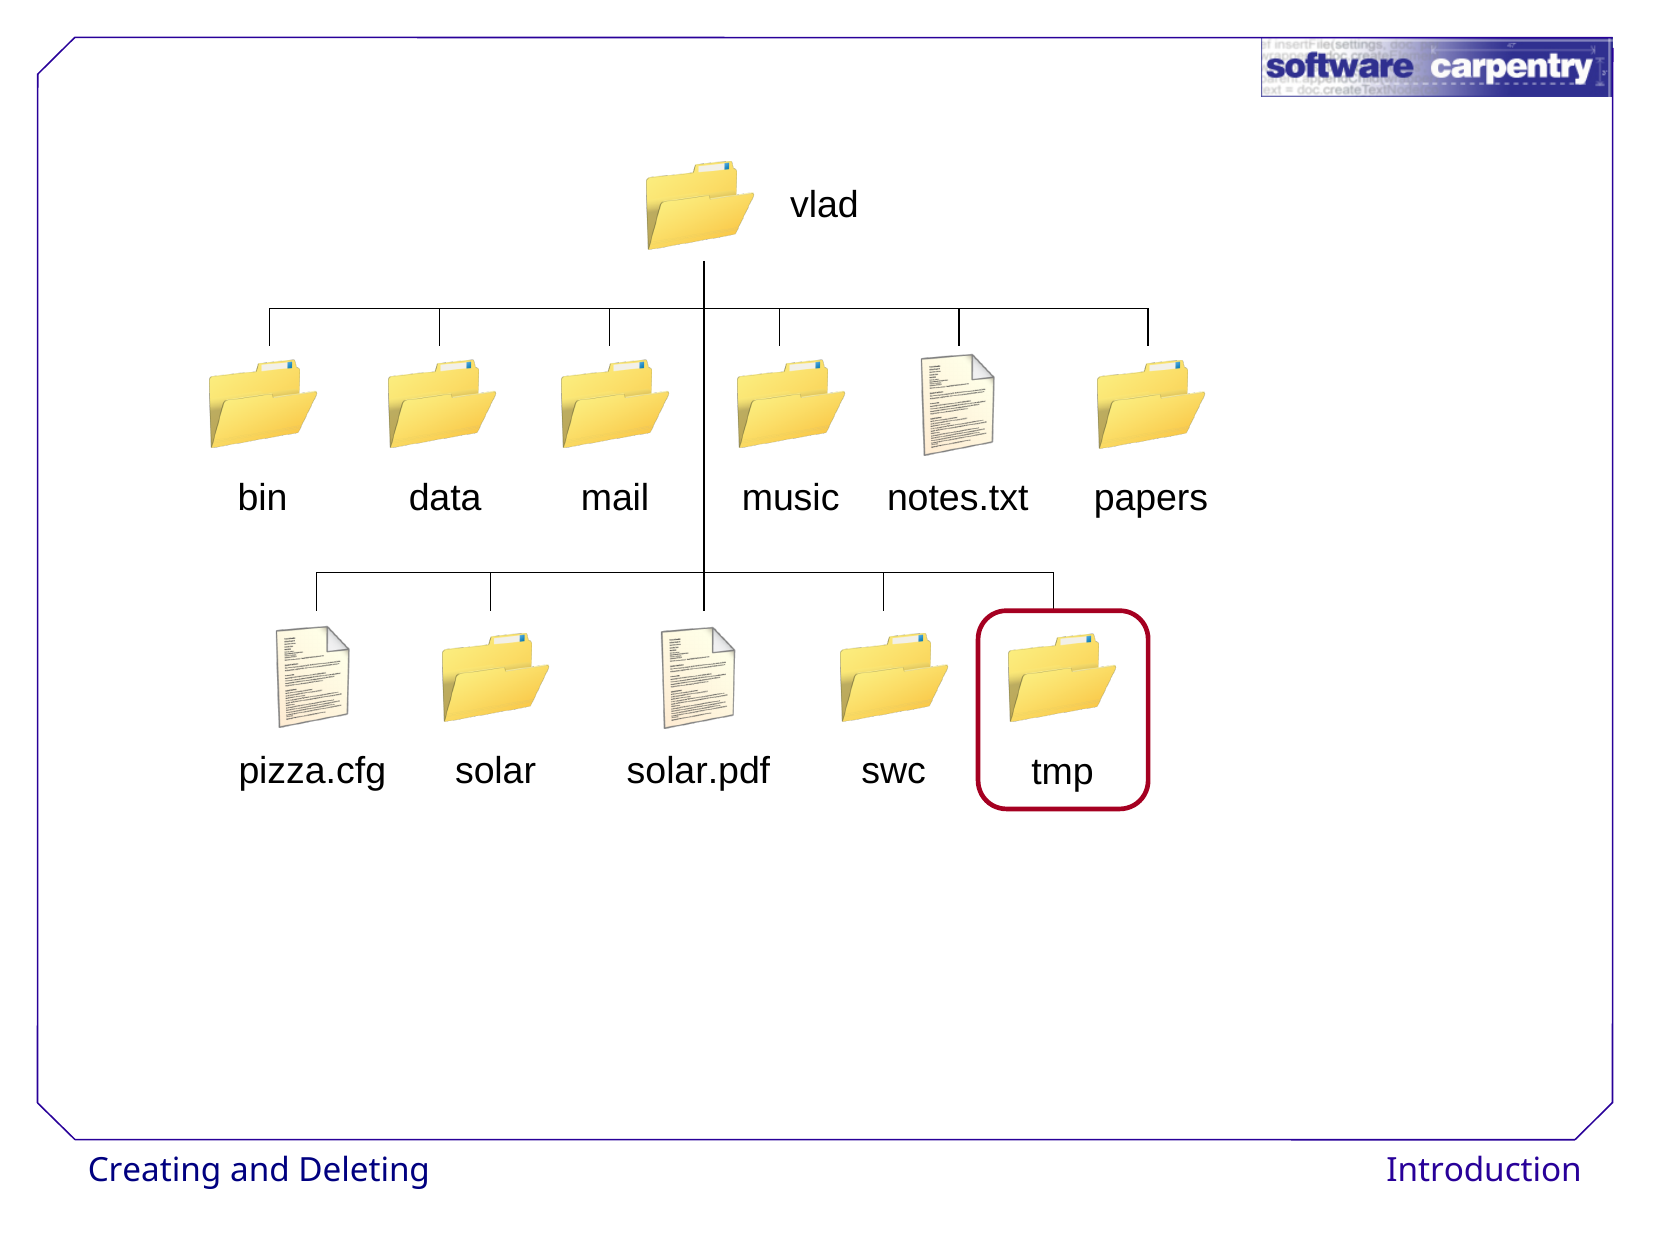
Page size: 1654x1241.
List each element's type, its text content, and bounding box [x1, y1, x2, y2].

text_box solar [440, 742, 551, 800]
text_box papers [1079, 469, 1224, 527]
picture [642, 147, 758, 263]
picture [733, 346, 849, 461]
picture [1261, 39, 1613, 97]
picture [1093, 346, 1209, 462]
text_box tmp [1016, 743, 1109, 801]
picture [901, 347, 1015, 461]
text_box mail [565, 469, 665, 527]
picture [641, 620, 756, 734]
text_box vlad [775, 175, 874, 234]
text_box solar.pdf [611, 742, 786, 800]
picture [384, 346, 500, 461]
picture [557, 346, 673, 461]
text_box bin [222, 469, 303, 527]
picture [256, 619, 370, 734]
text_box pizza.cfg [223, 742, 402, 800]
picture [836, 619, 952, 735]
text_box notes.txt [872, 469, 1044, 527]
text_box swc [846, 742, 941, 800]
picture [205, 346, 321, 461]
picture [438, 619, 553, 735]
text_box data [394, 469, 497, 527]
text_box music [727, 469, 855, 527]
picture [1004, 620, 1120, 735]
